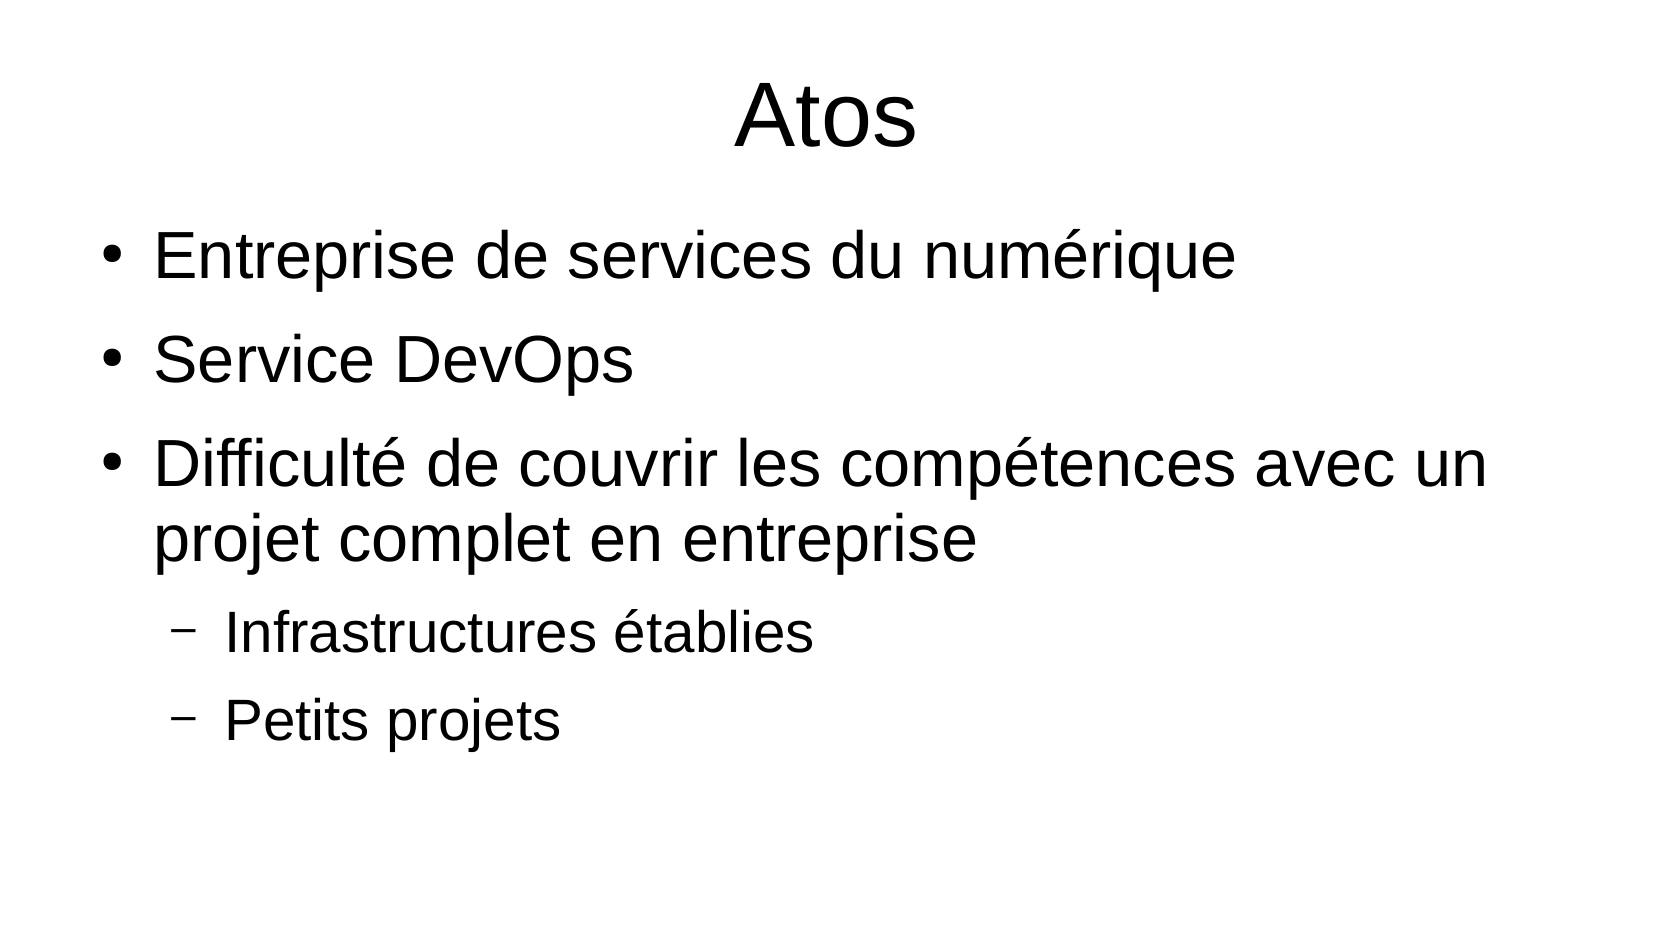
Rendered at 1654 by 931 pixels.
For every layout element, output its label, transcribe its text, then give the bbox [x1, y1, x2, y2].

list Entreprise de services du numérique Service DevOps Difficulté de couvrir les compétences avec un projet complet en entreprise Infrastructures établies Petits projets [82, 217, 1571, 758]
title Atos [82, 37, 1571, 193]
